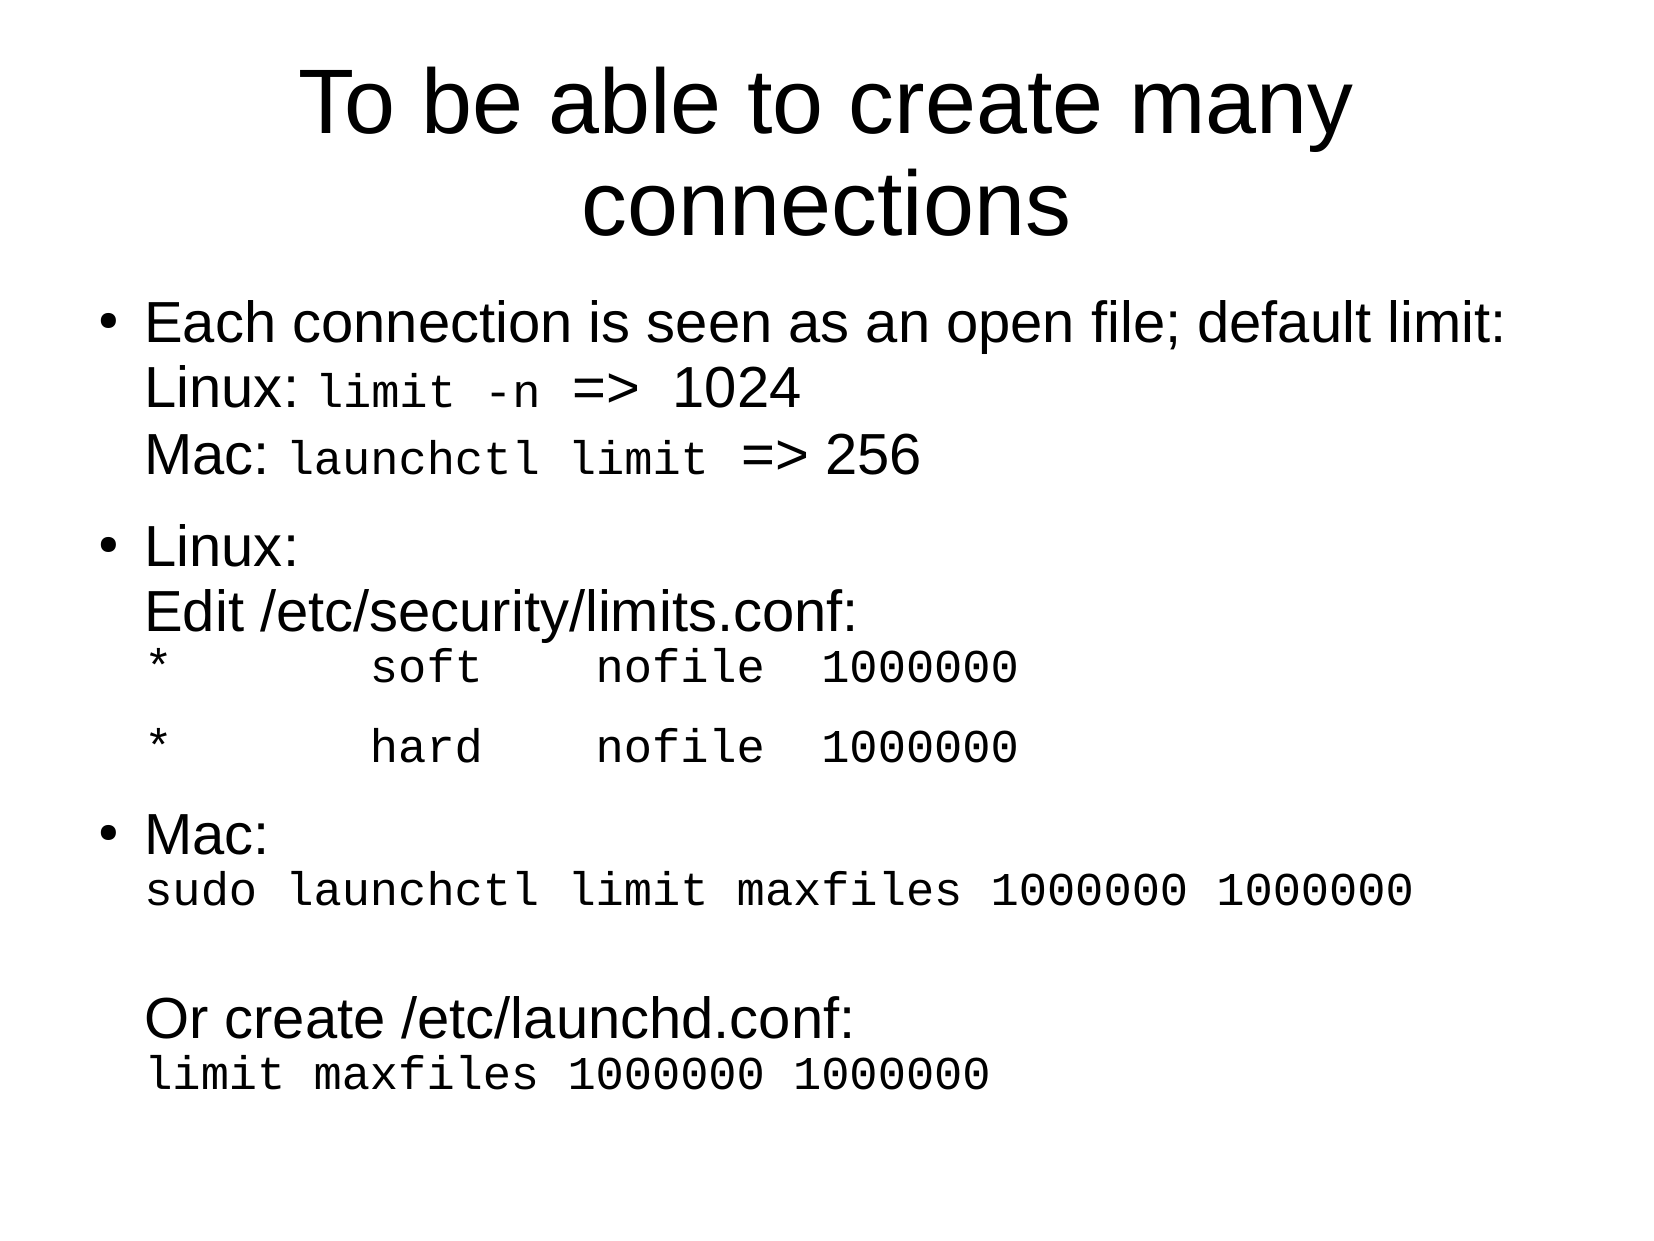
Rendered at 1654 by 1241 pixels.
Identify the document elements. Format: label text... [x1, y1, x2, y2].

title To be able to create many connections [82, 49, 1571, 257]
list Each connection is seen as an open file; default limit: Linux: limit -n => 1024 Mac: launchctl limit => 256 Linux: Edit /etc/security/limits.conf: * soft nofile 1000000 * hard nofile 1000000 Mac: sudo launchctl limit maxfiles 1000000 1000000 Or create /etc/launchd.conf: limit maxfiles 1000000 1000000 [82, 290, 1538, 1156]
